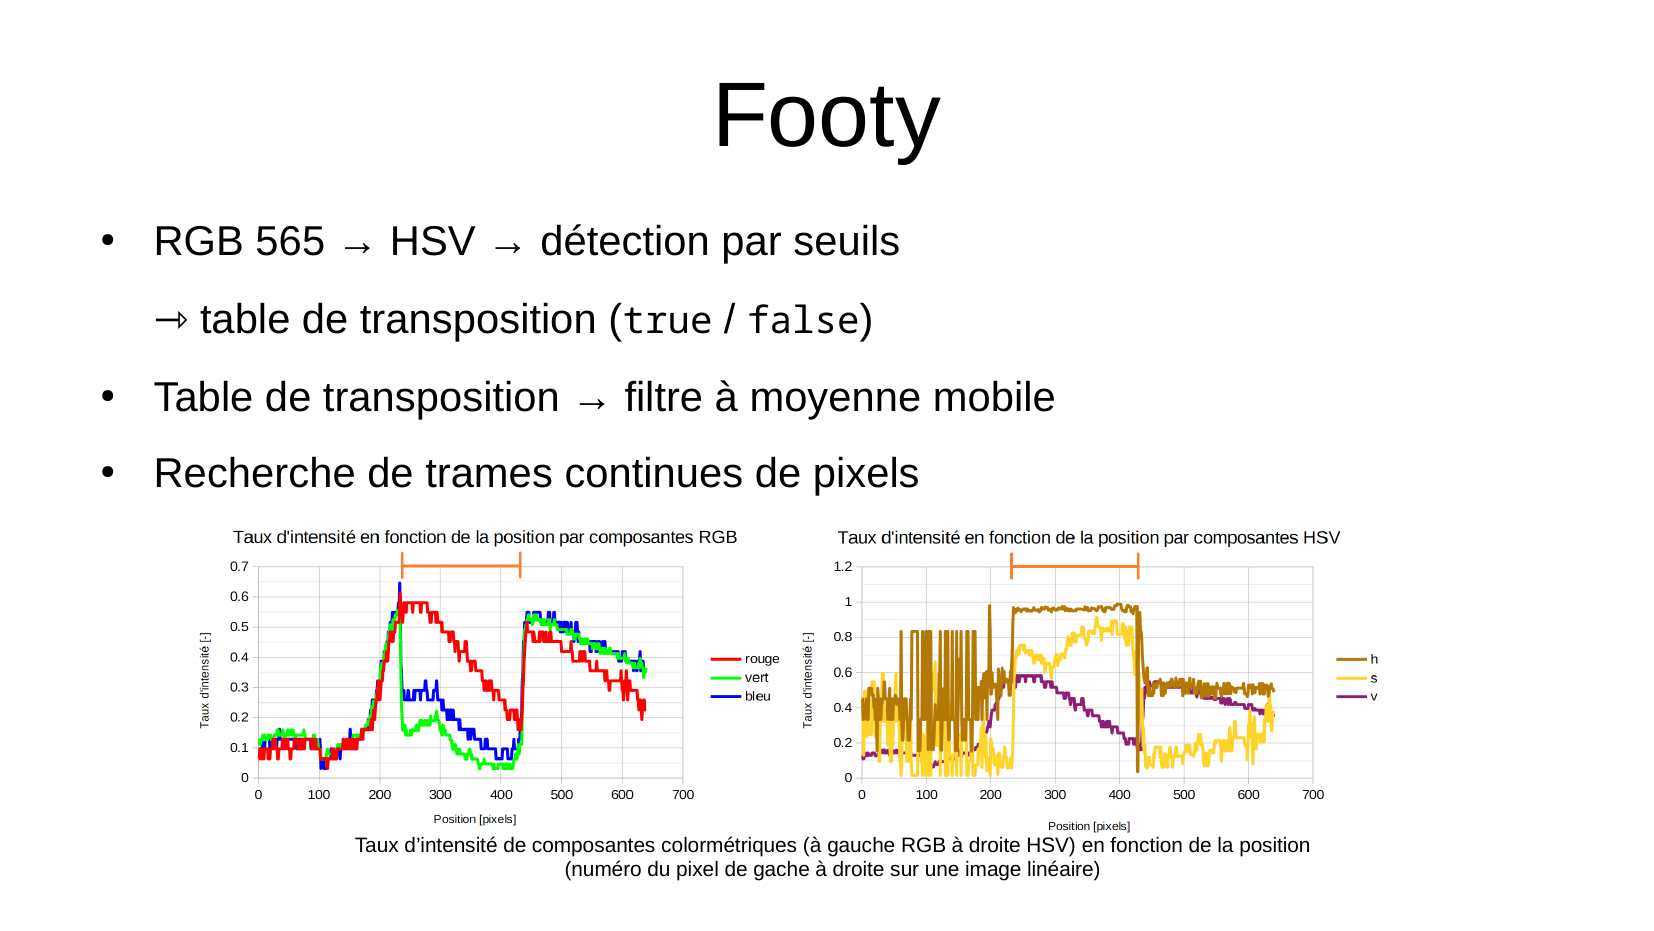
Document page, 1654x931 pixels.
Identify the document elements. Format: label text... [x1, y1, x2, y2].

title Footy [82, 37, 1571, 193]
text_box Taux d’intensité de composantes colormétriques (à gauche RGB à droite HSV) en fonction de la position (numéro du pixel de gache à droite sur une image linéaire) [330, 826, 1335, 931]
picture [188, 511, 1453, 839]
list RGB 565 → HSV → détection par seuils ⇾ table de transposition (true / false) Table de transposition → filtre à moyenne mobile Recherche de trames continues de pixels [82, 217, 1571, 758]
